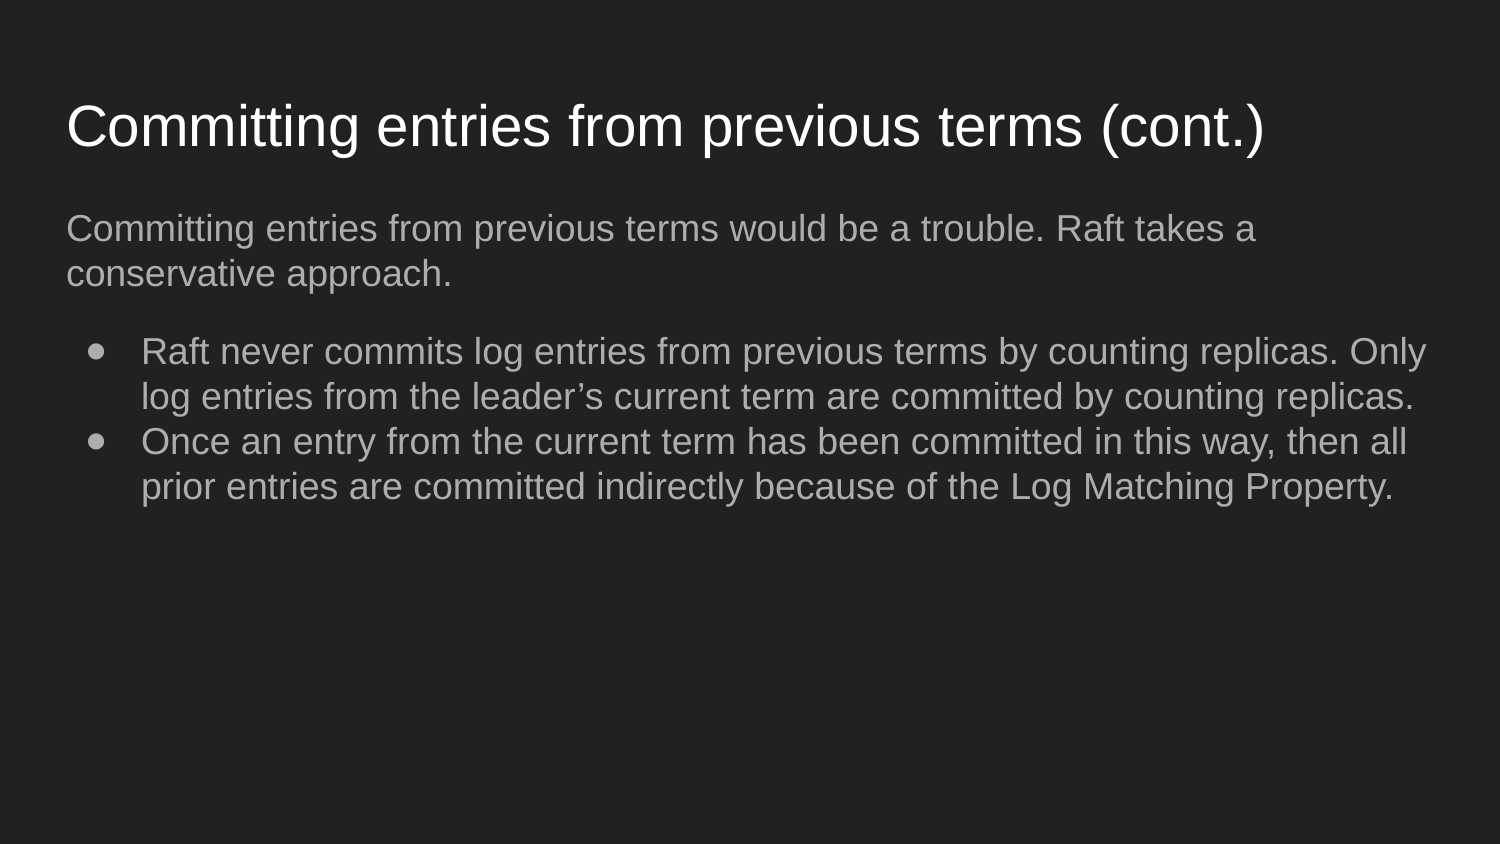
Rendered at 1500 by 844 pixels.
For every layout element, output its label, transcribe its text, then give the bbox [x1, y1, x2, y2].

title Committing entries from previous terms (cont.) [51, 72, 1449, 167]
list Committing entries from previous terms would be a trouble. Raft takes a conservative approach. Raft never commits log entries from previous terms by counting replicas. Only log entries from the leader’s current term are committed by counting replicas. Once an entry from the current term has been committed in this way, then all prior entries are committed indirectly because of the Log Matching Property. [51, 189, 1449, 750]
